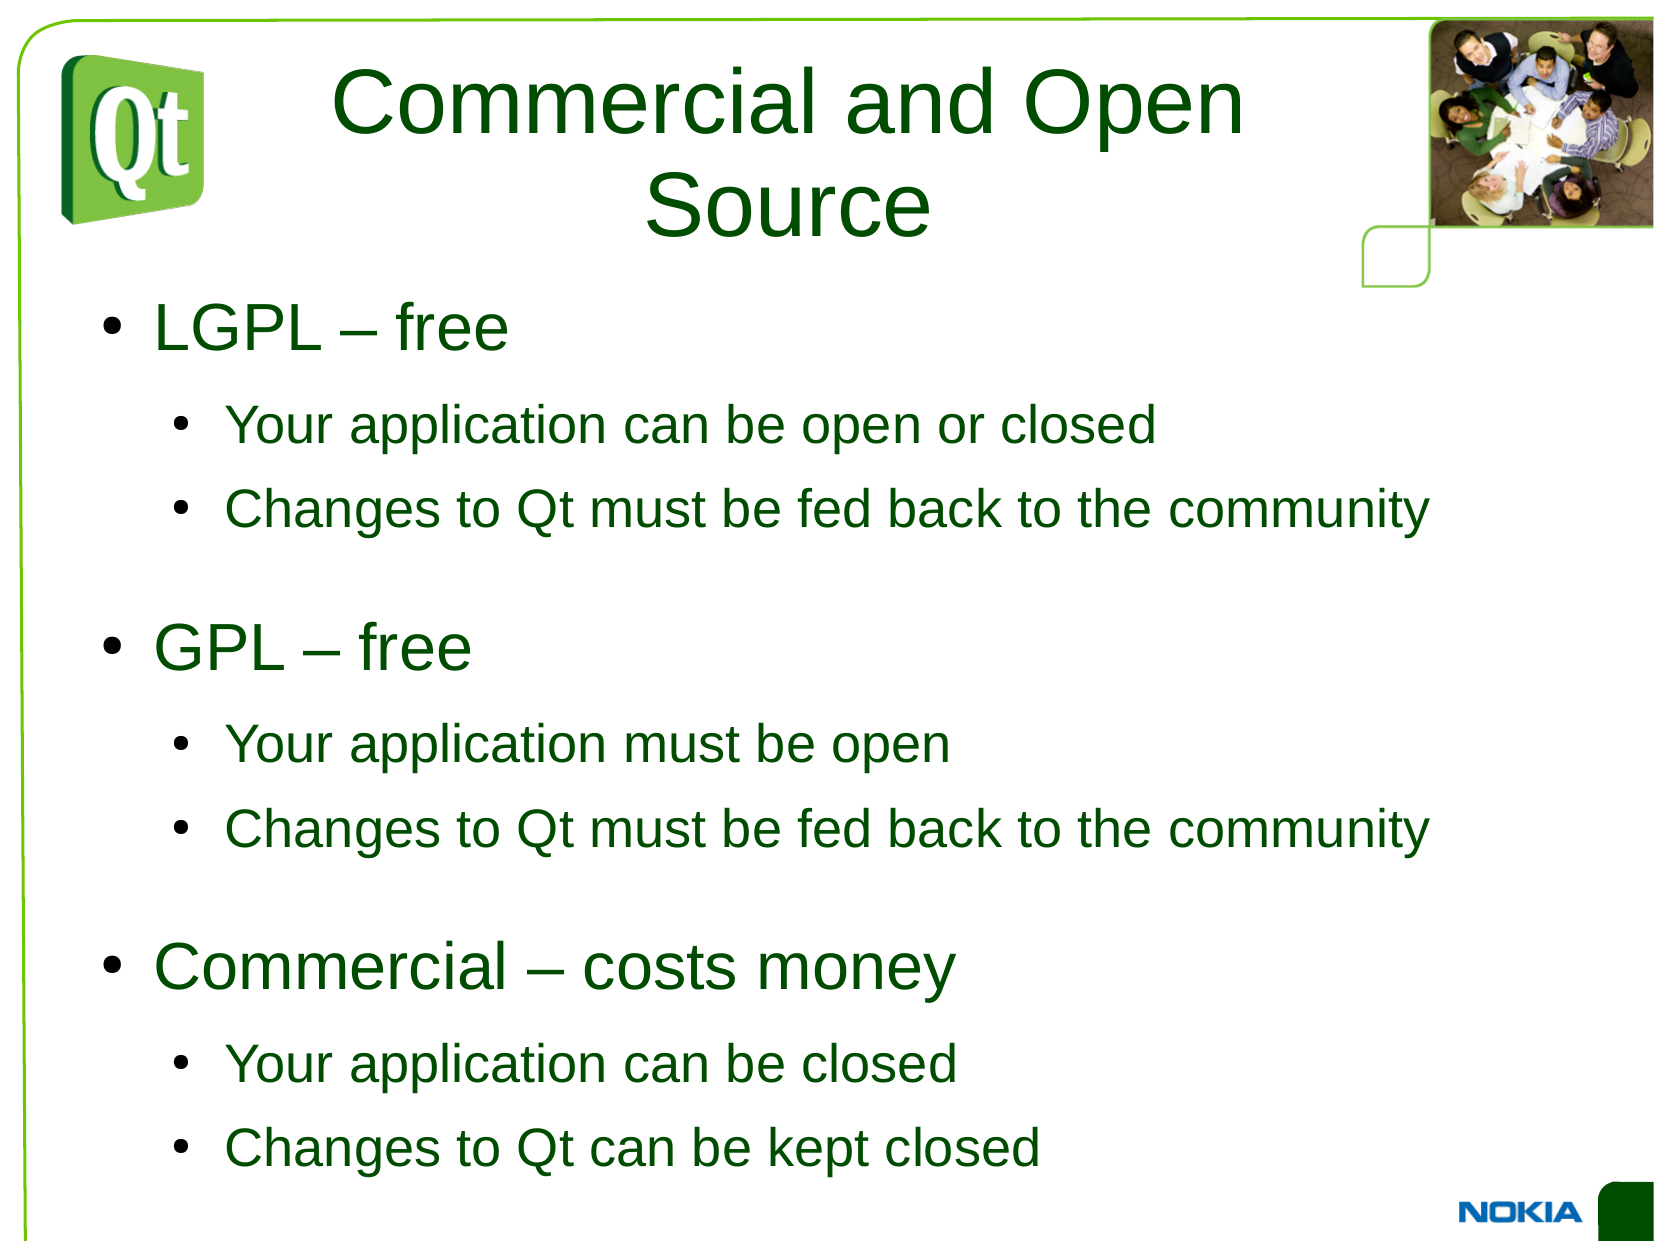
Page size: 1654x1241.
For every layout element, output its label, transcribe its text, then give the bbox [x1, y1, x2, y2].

picture [61, 55, 204, 225]
picture [1459, 1201, 1583, 1223]
picture [1338, 7, 1654, 308]
title Commercial and Open Source [251, 49, 1327, 257]
list LGPL – free Your application can be open or closed Changes to Qt must be fed back to the community GPL – free Your application must be open Changes to Qt must be fed back to the community Commercial – costs money Your application can be closed Changes to Qt can be kept closed [82, 290, 1571, 1178]
